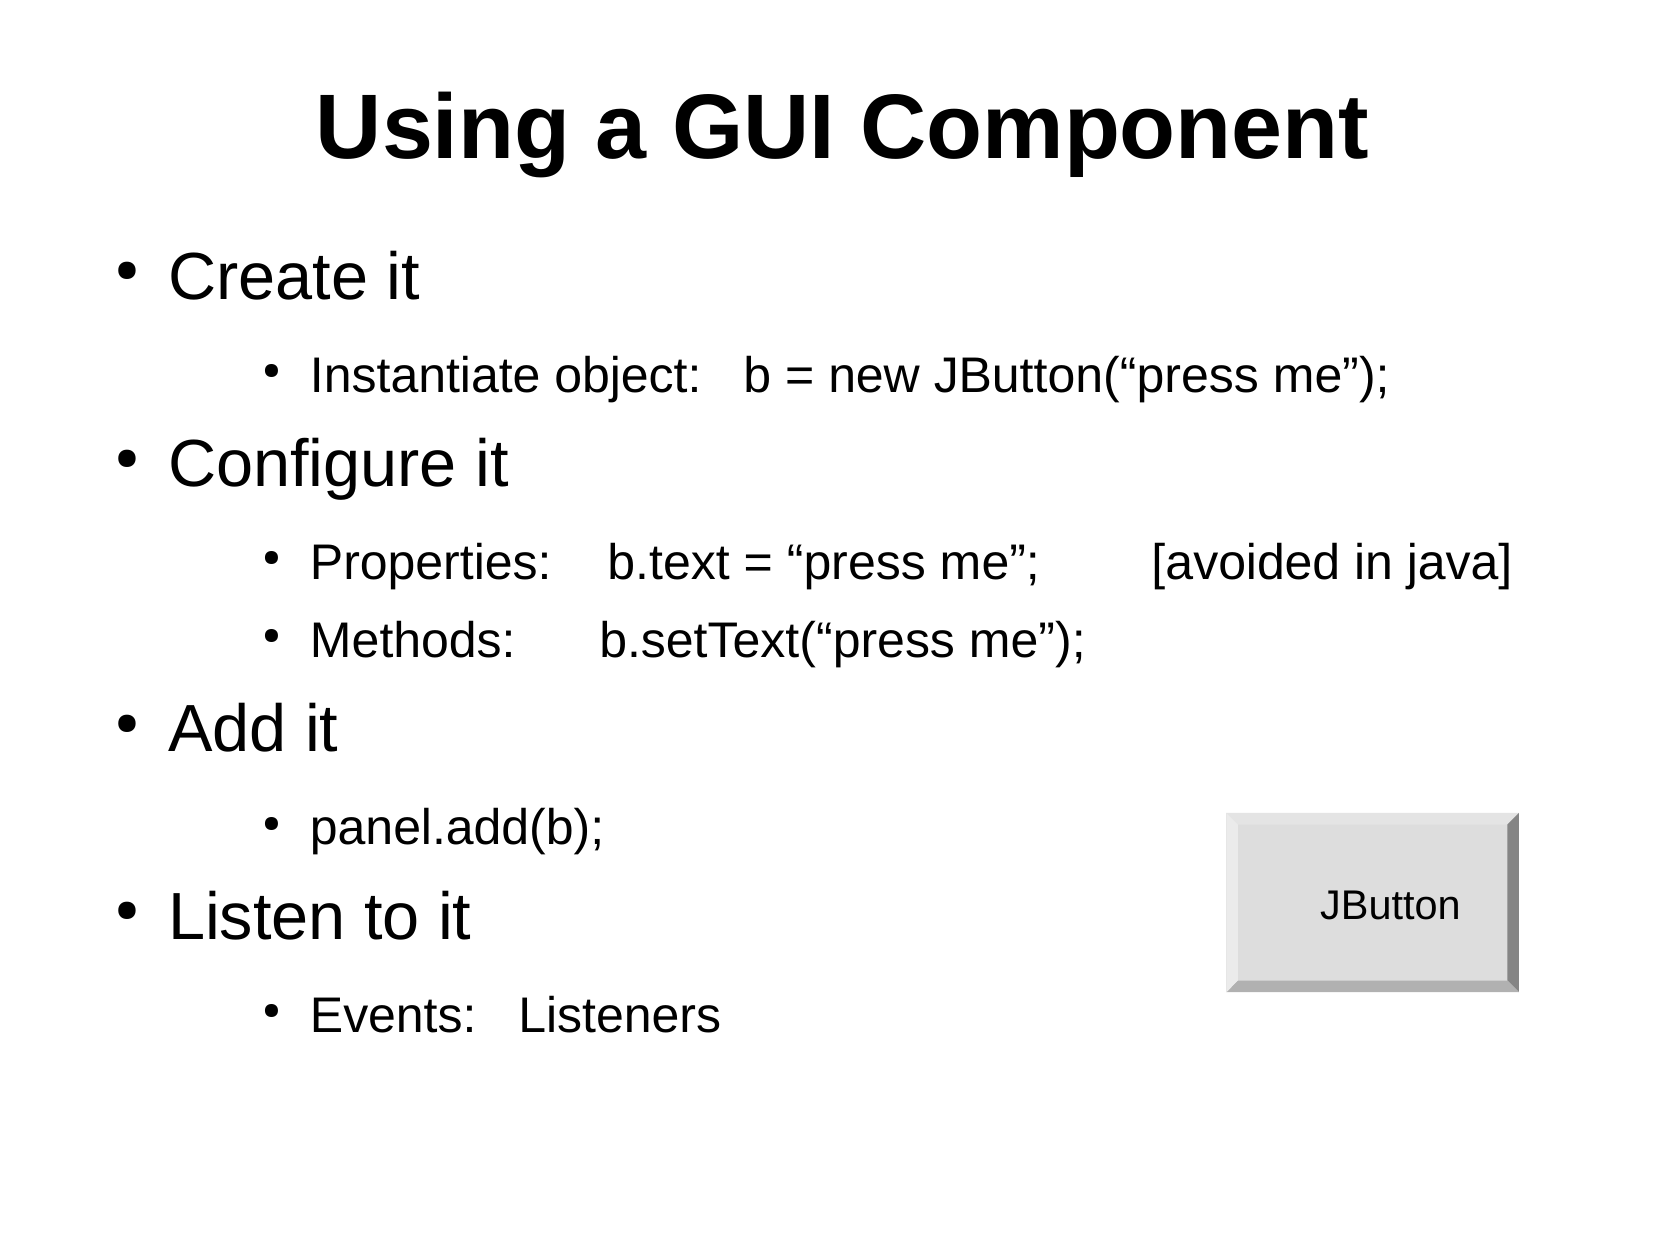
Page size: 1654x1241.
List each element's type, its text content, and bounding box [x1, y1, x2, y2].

title Using a GUI Component [82, 49, 1571, 196]
text_box JButton [1238, 825, 1507, 980]
list Create it Instantiate object: b = new JButton(“press me”); Configure it Properties: b.text = “press me”; [avoided in java] Methods: b.setText(“press me”); Add it panel.add(b); Listen to it Events: Listeners [82, 225, 1538, 1186]
